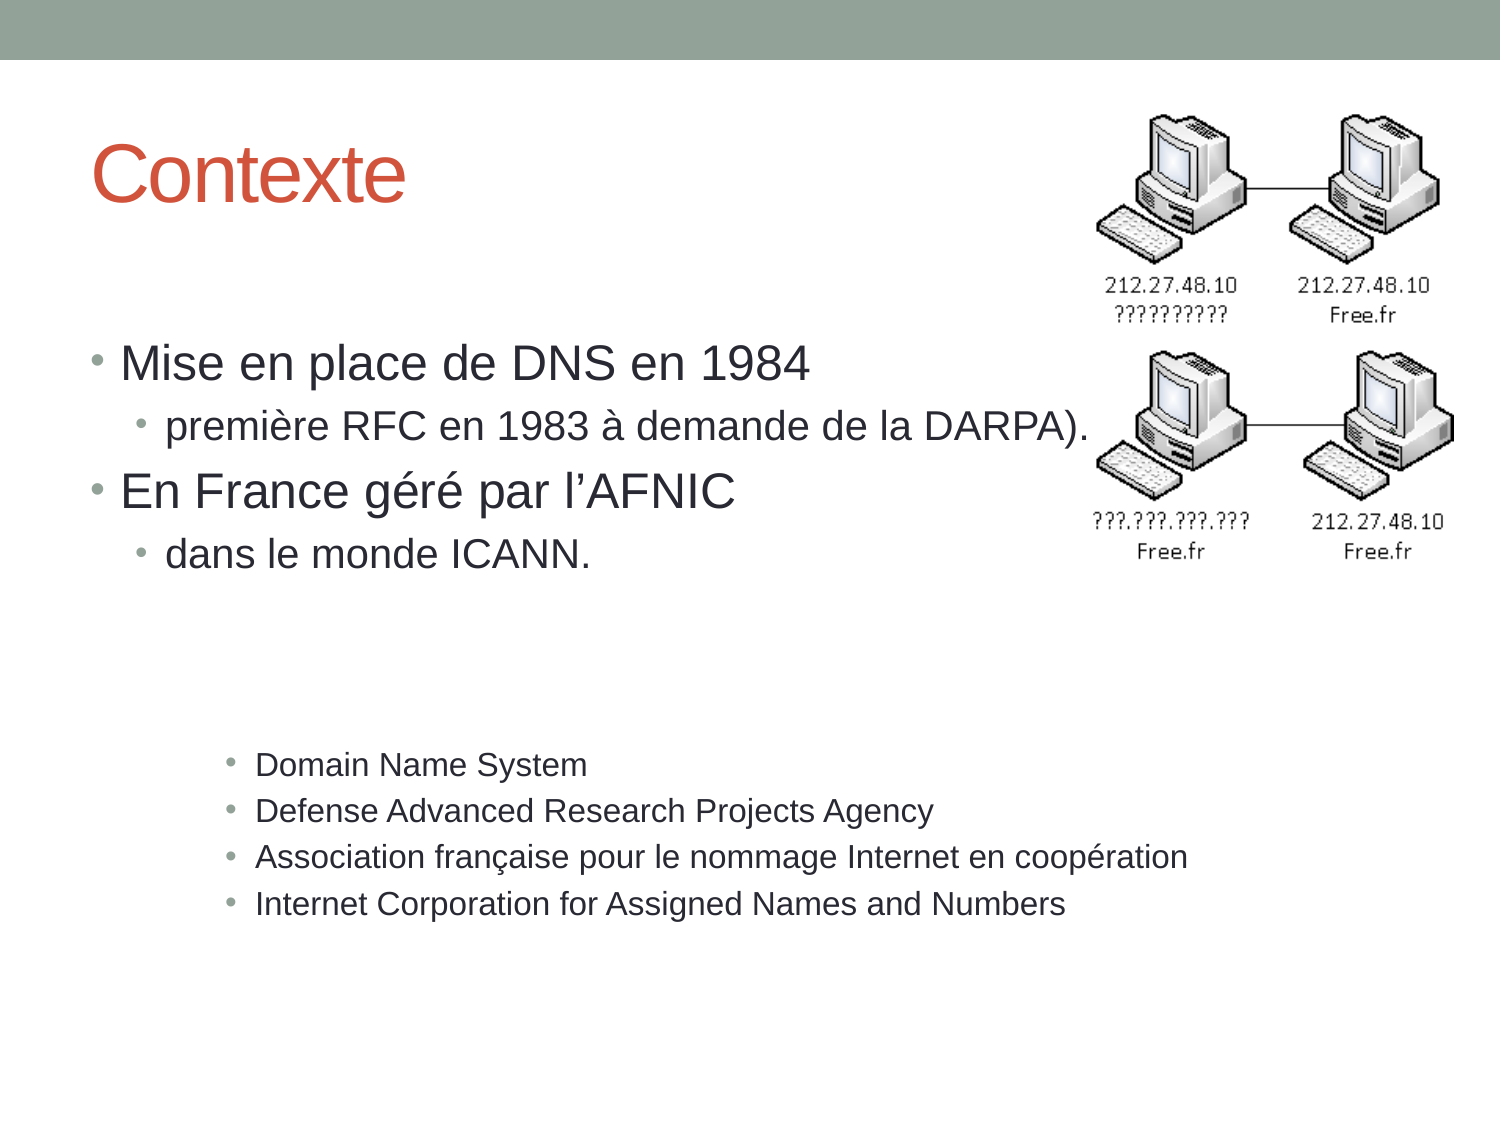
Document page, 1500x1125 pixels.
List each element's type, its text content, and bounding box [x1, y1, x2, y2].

list Mise en place de DNS en 1984 première RFC en 1983 à demande de la DARPA). En France géré par l’AFNIC dans le monde ICANN. Domain Name System Defense Advanced Research Projects Agency Association française pour le nommage Internet en coopération Internet Corporation for Assigned Names and Numbers [75, 262, 1425, 1063]
title Contexte [75, 87, 1425, 250]
picture [1092, 113, 1454, 567]
